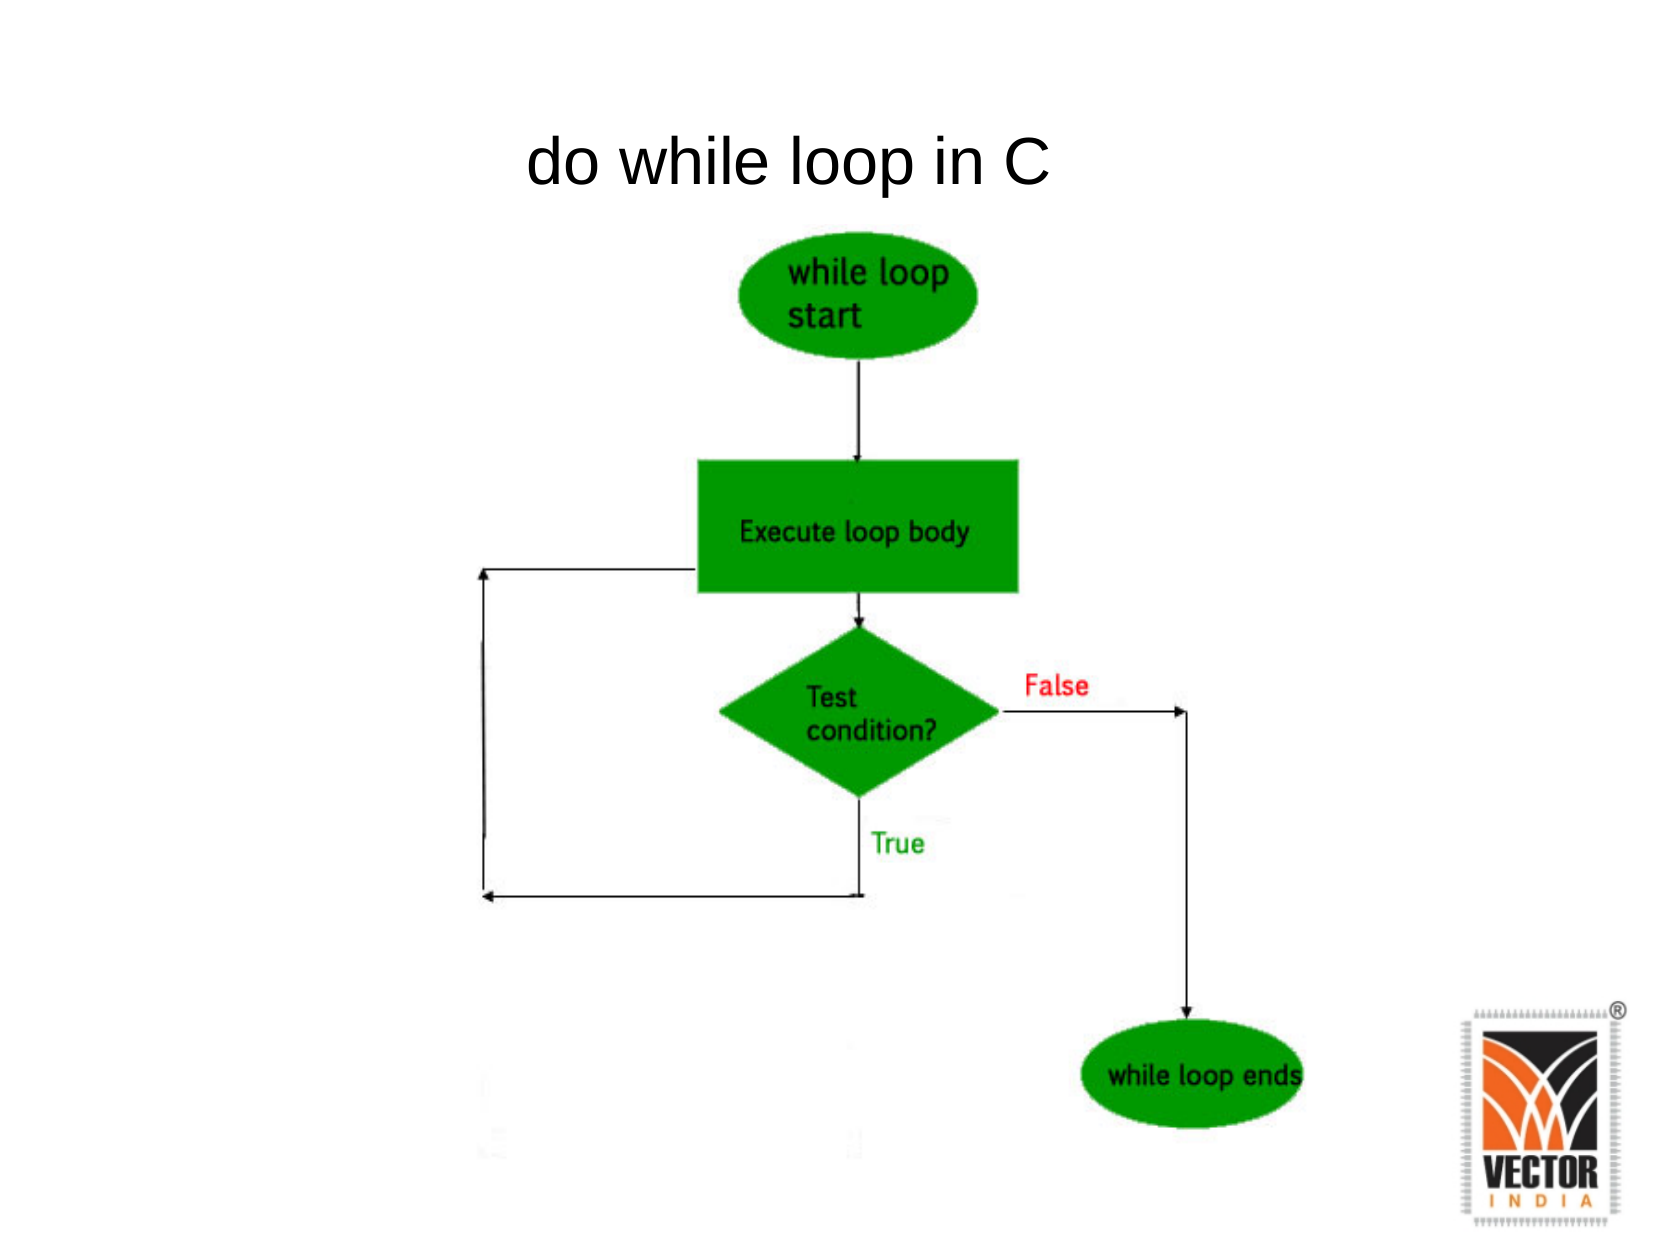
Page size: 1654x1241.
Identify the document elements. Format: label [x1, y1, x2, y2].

picture [1432, 996, 1654, 1237]
picture [270, 224, 1336, 1201]
subtitle [82, 45, 1571, 1241]
